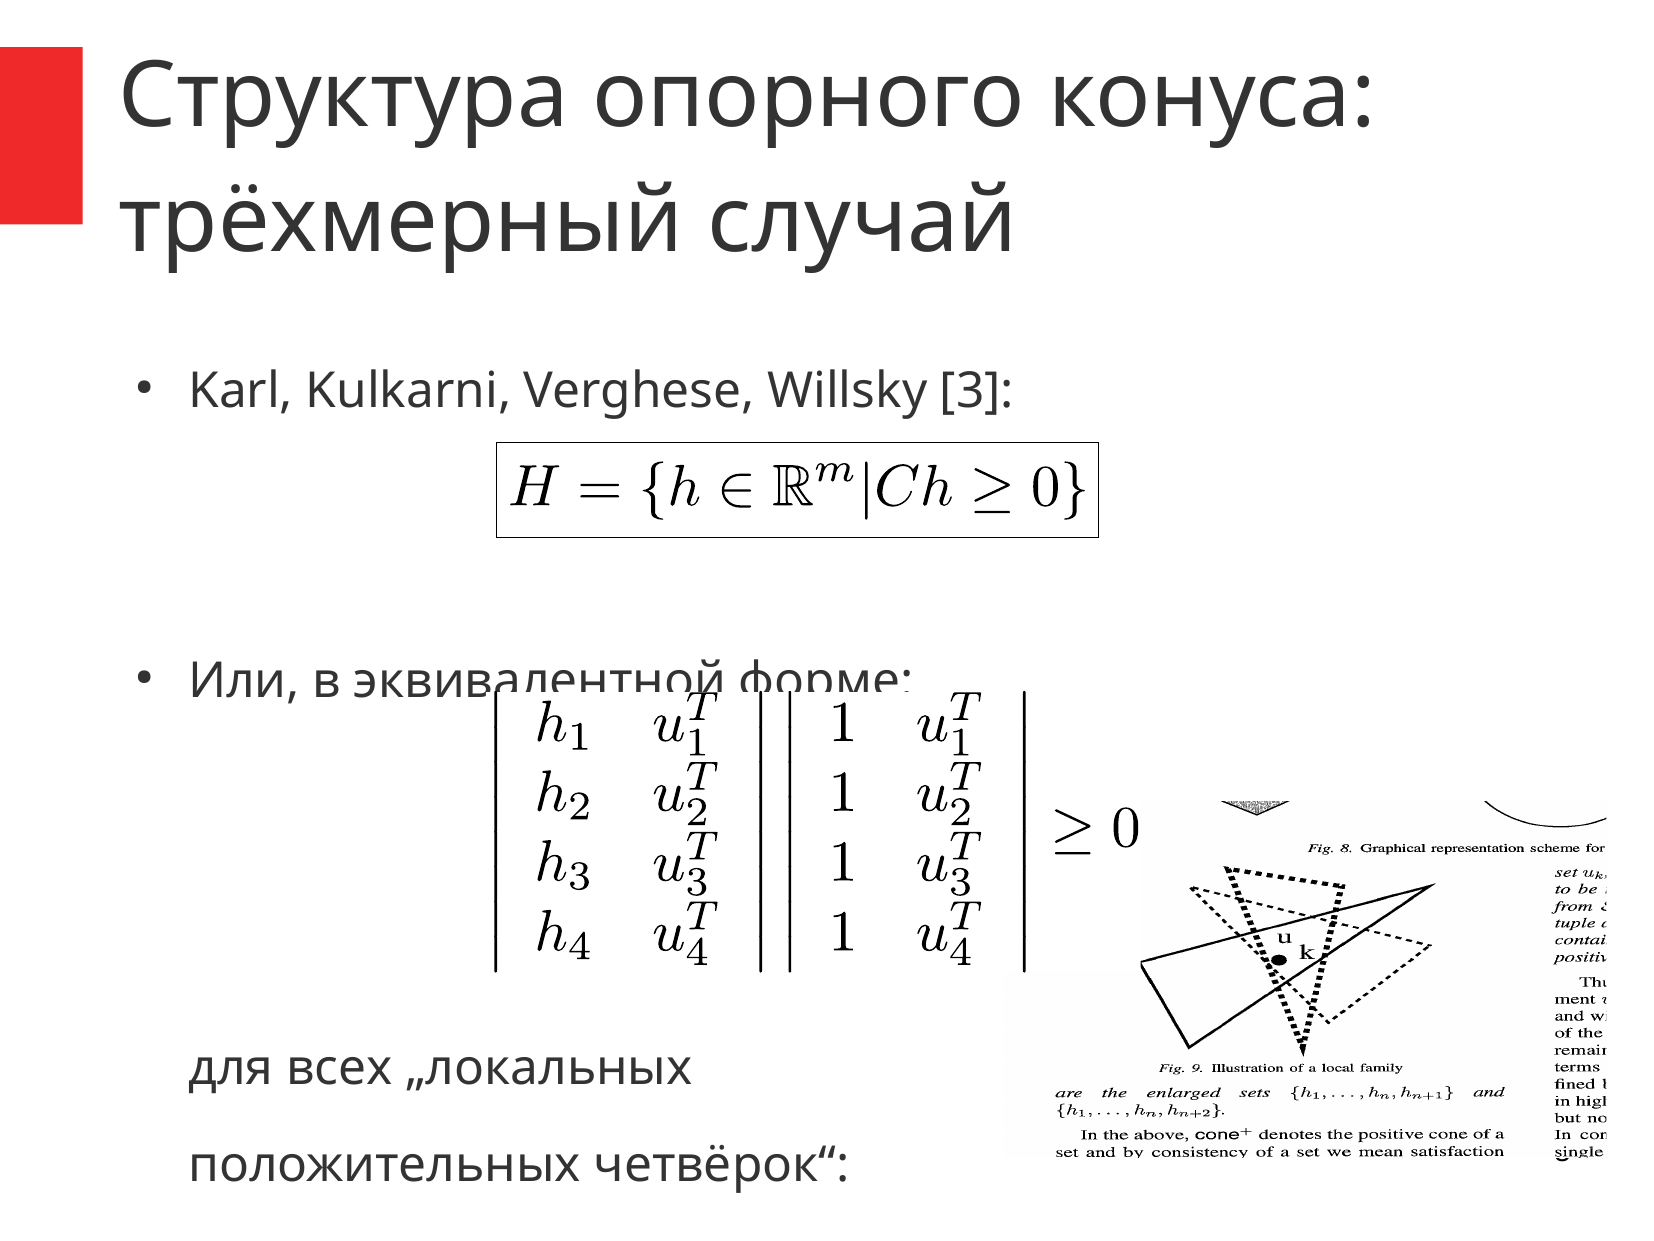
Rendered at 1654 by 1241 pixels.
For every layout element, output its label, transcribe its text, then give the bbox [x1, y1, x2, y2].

text_box [507, 461, 1090, 520]
text_box [485, 690, 1141, 973]
list Karl, Kulkarni, Verghese, Willsky [3]: Или, в эквивалентной форме: для всех „локальных положительных четвёрок“: [118, 354, 1536, 1205]
picture [1536, 801, 1607, 1158]
title Структура опорного конуса: трёхмерный случай [118, 45, 1571, 261]
